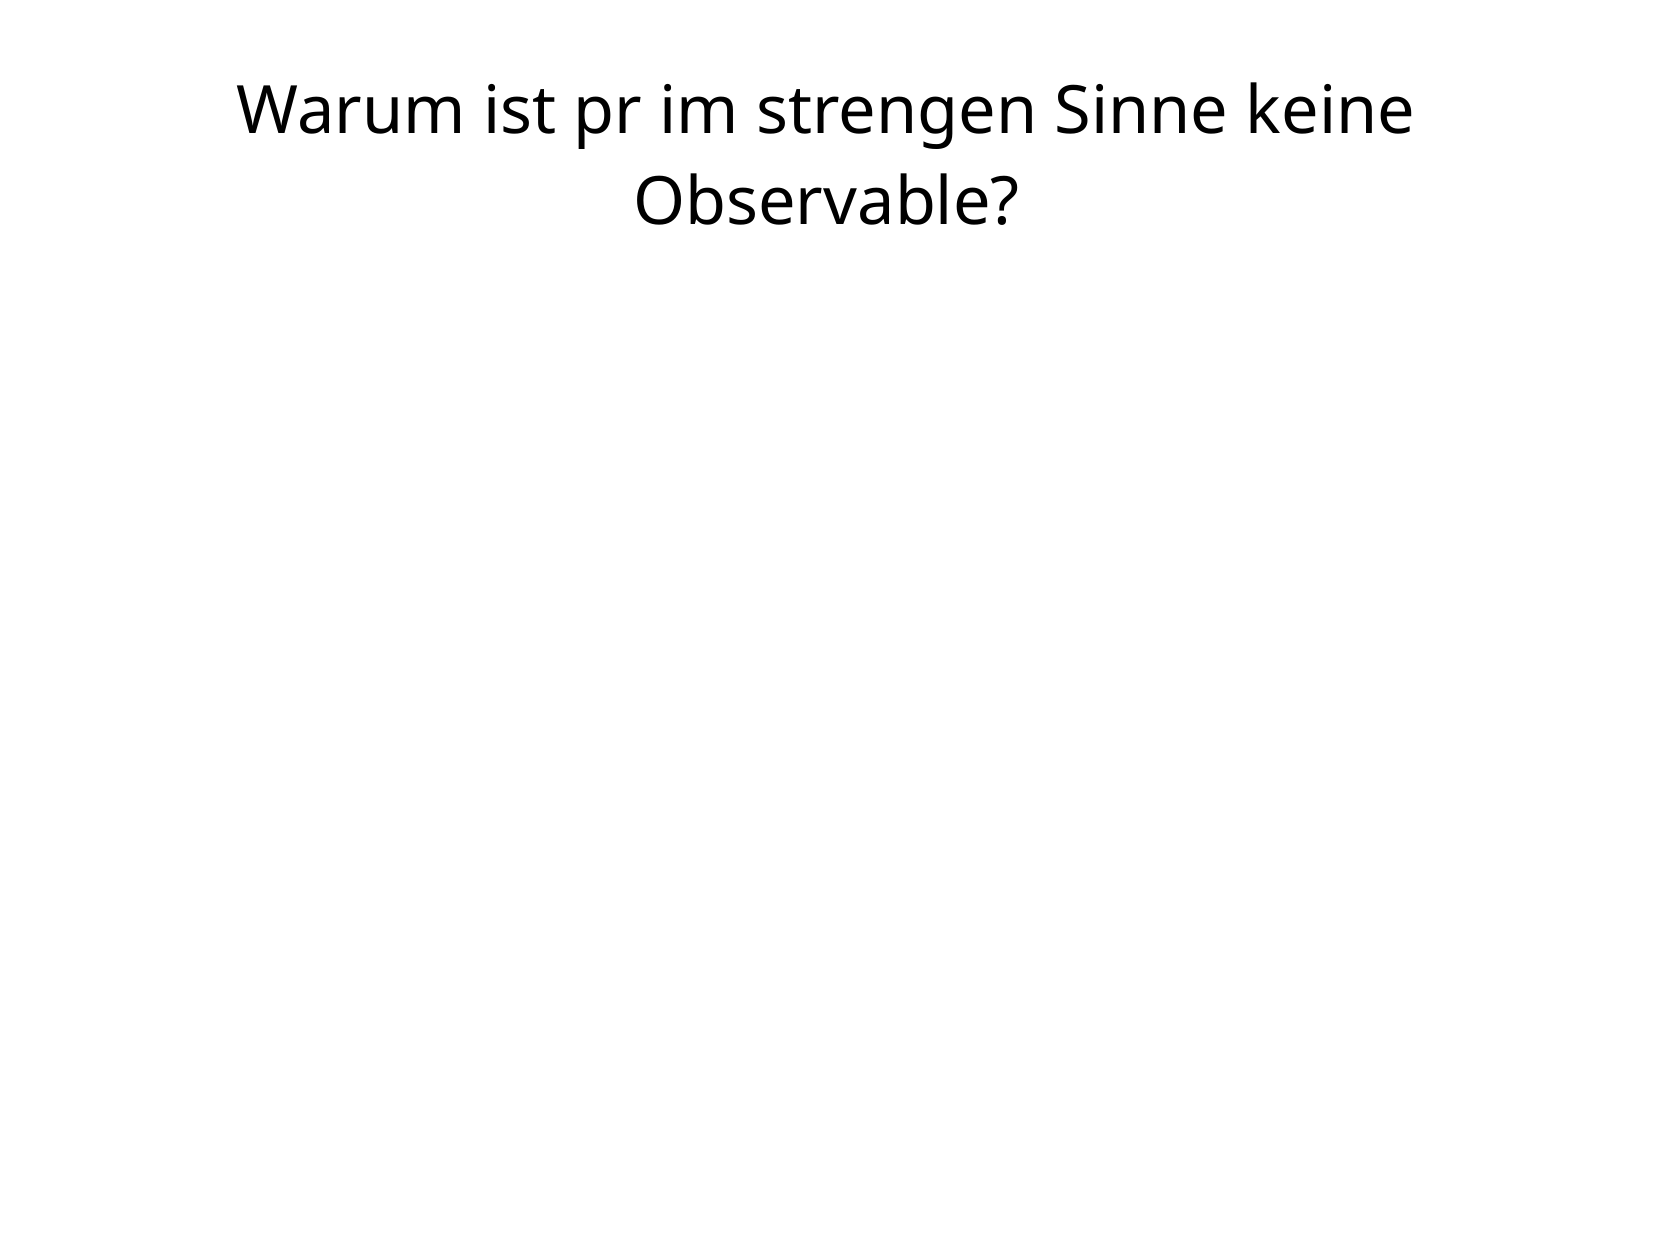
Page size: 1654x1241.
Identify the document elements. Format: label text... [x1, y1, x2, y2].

title Warum ist pr im strengen Sinne keine Observable? [82, 49, 1571, 257]
